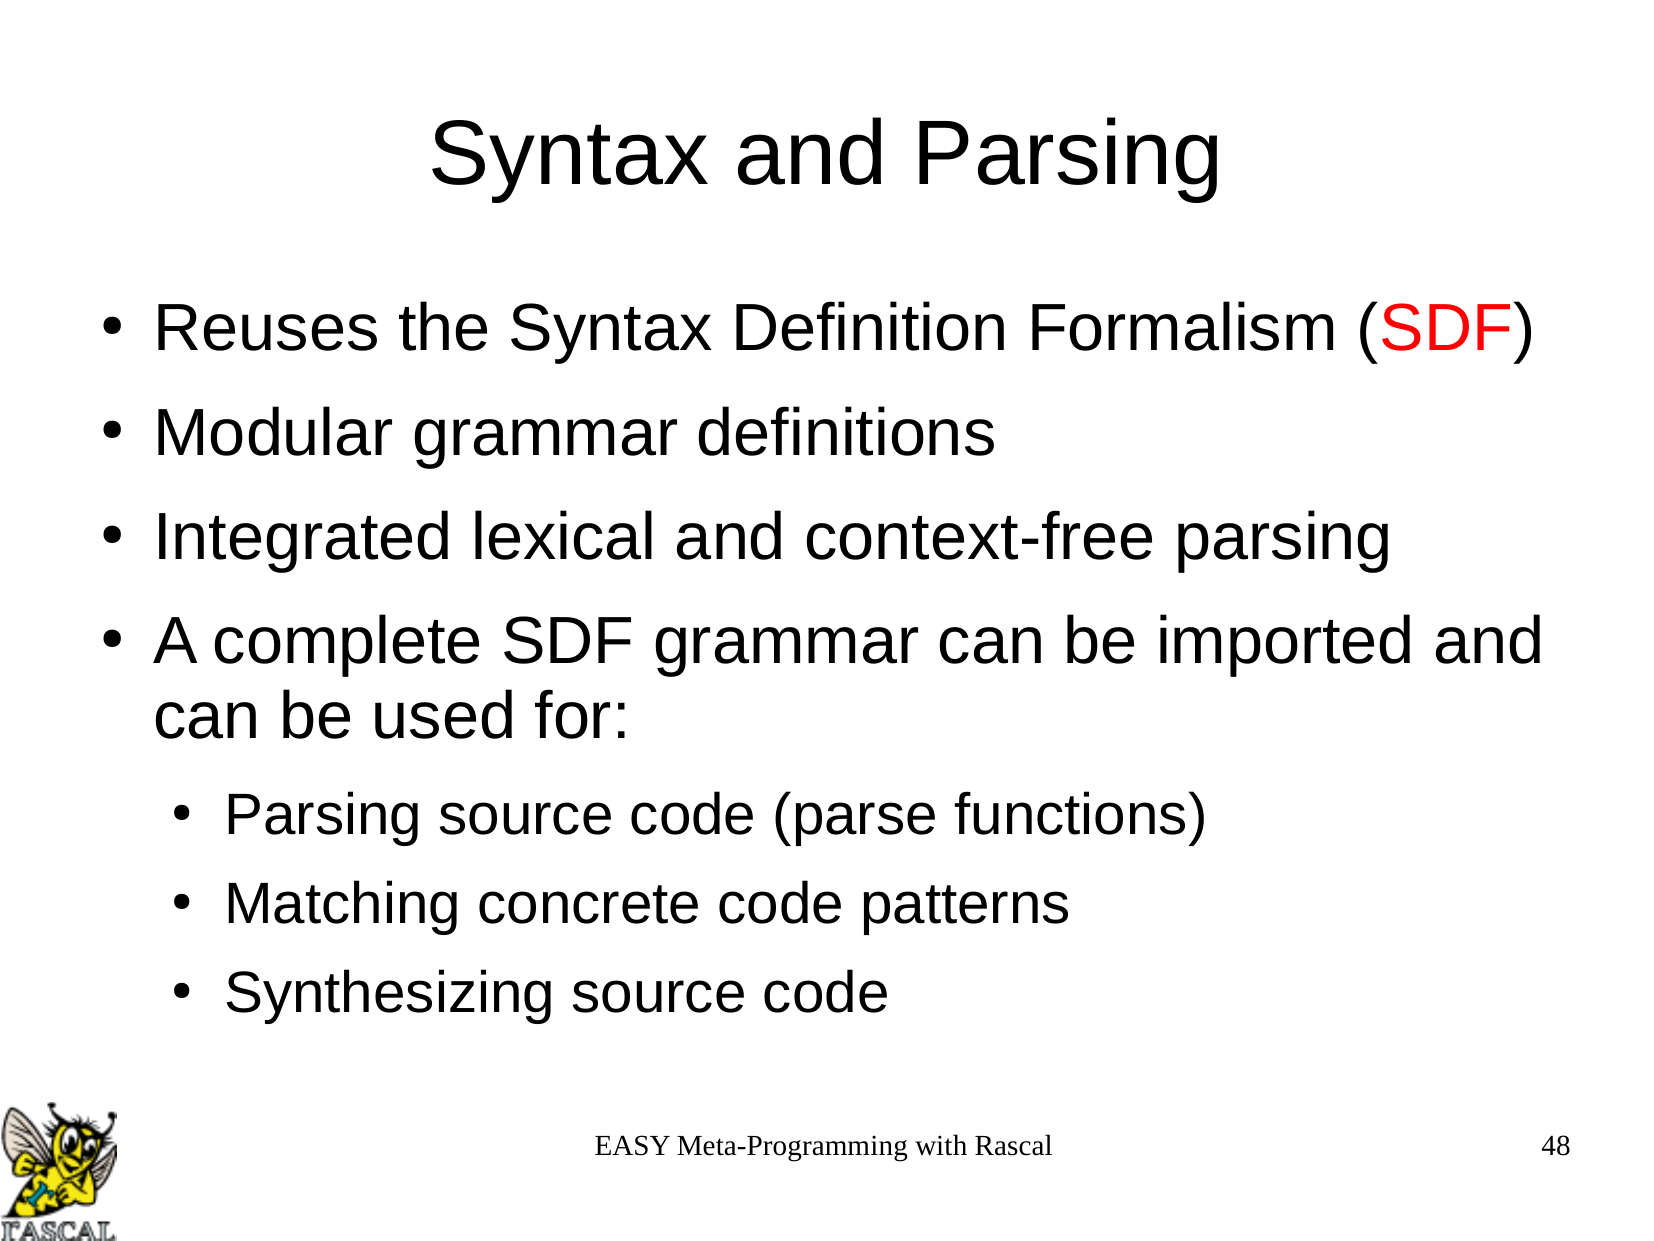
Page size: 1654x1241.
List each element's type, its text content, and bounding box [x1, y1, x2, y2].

list Reuses the Syntax Definition Formalism (SDF) Modular grammar definitions Integrated lexical and context-free parsing A complete SDF grammar can be imported and can be used for: Parsing source code (parse functions) Matching concrete code patterns Synthesizing source code [82, 290, 1571, 1109]
picture [0, 1102, 117, 1241]
title Syntax and Parsing [82, 49, 1571, 257]
